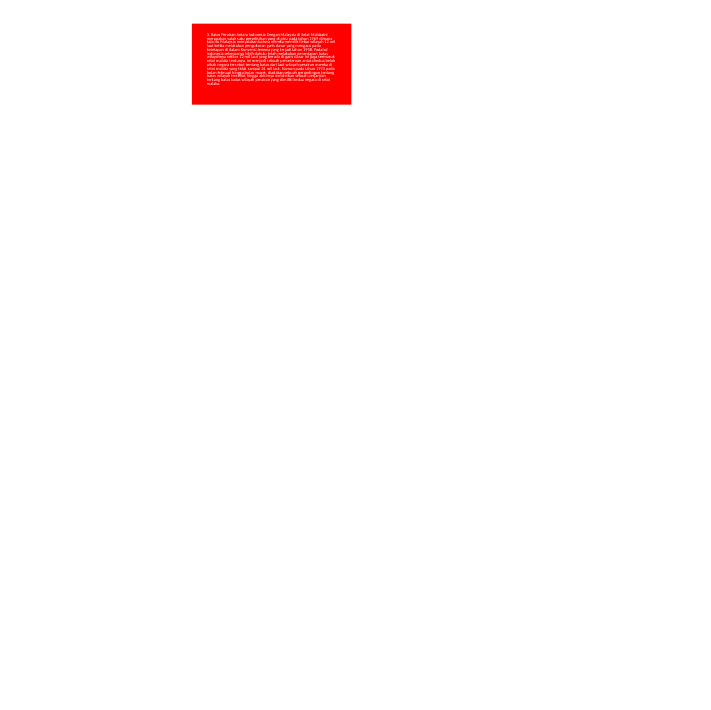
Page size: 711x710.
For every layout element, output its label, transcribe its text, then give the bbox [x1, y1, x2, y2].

list 3. Batas Perairan Antara Indonesia Dengan Malaysia di Selat MalakaIni merupakan salah satu perselisihan yang di picu pada tahun 1969 dimana kala itu Malaysia menyatakan bahwa mereka memiliki lebar wilayah 12 mil laut ketika melakukan pengukuran garis dasar yang mengacu pada ketetapan di dalam Konvensi Jenewa yang terjadi tahun 1958. Padahal indonesia sebenarnya lebih dahulu telah melakukan penentapan batas wilayahnya sekitar 12 mil laut yang berada di garis dasar ini juga termasuk selat malaka tentunya. Ini menjadi sebuah perseteruan antara kedua belah pihak negara tersebut tentang batas dari laut wilayah perairan mereka di selat malaka yang tidak sampai 24 mil laut. Namun pada tahun 1970 pada bulan februari hingga bulan maret, diadakan sebuah perundingan tentang batas wilayah tersebut hingga akhirnya melahirkan sebuah perjanjian tentang batas batas wilayah perairan yang dimiliki kedua negara di selat malaka. [5, 0, 711, 710]
